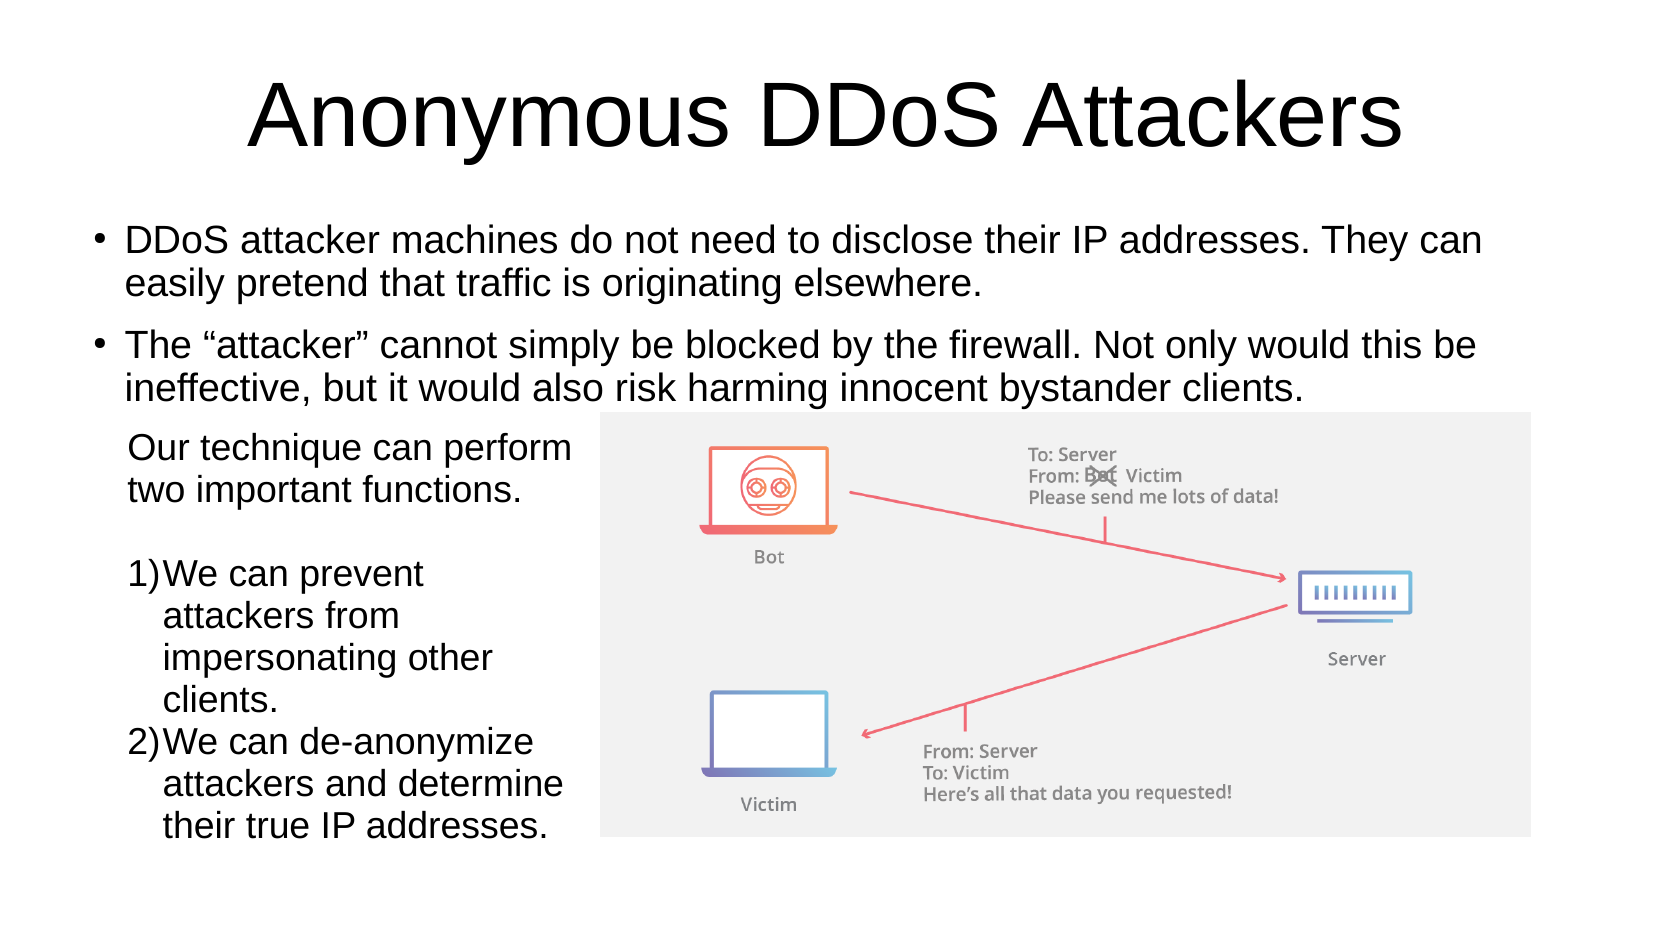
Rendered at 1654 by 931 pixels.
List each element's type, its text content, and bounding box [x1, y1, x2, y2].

list DDoS attacker machines do not need to disclose their IP addresses. They can easily pretend that traffic is originating elsewhere. The “attacker” cannot simply be blocked by the firewall. Not only would this be ineffective, but it would also risk harming innocent bystander clients. [82, 217, 1501, 413]
picture [600, 412, 1531, 837]
title Anonymous DDoS Attackers [82, 37, 1571, 193]
text_box Our technique can perform two important functions. We can prevent attackers from impersonating other clients. We can de-anonymize attackers and determine their true IP addresses. [112, 418, 601, 931]
